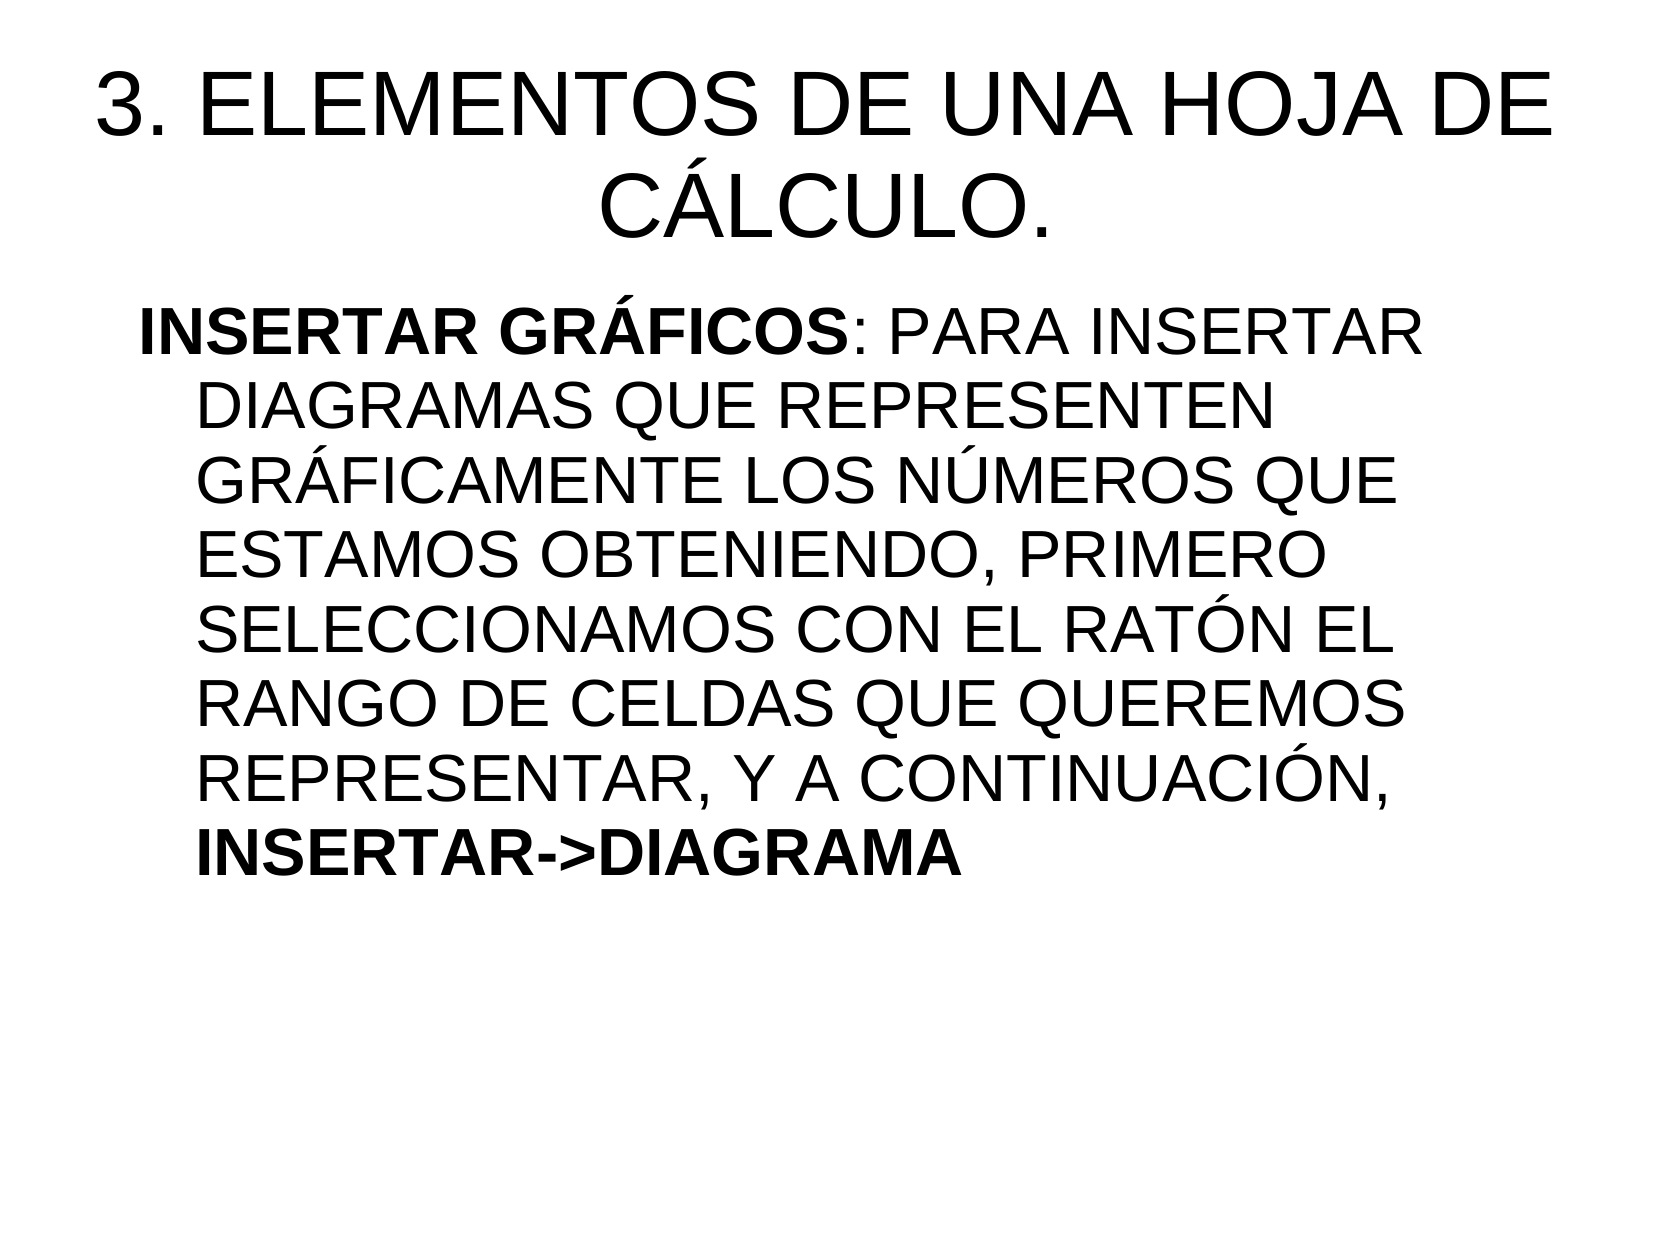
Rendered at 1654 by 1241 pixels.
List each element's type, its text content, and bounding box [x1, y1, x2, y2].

list INSERTAR GRÁFICOS: PARA INSERTAR DIAGRAMAS QUE REPRESENTEN GRÁFICAMENTE LOS NÚMEROS QUE ESTAMOS OBTENIENDO, PRIMERO SELECCIONAMOS CON EL RATÓN EL RANGO DE CELDAS QUE QUEREMOS REPRESENTAR, Y A CONTINUACIÓN, INSERTAR->DIAGRAMA [82, 290, 1571, 1109]
title 3. ELEMENTOS DE UNA HOJA DE CÁLCULO. [82, 47, 1571, 259]
